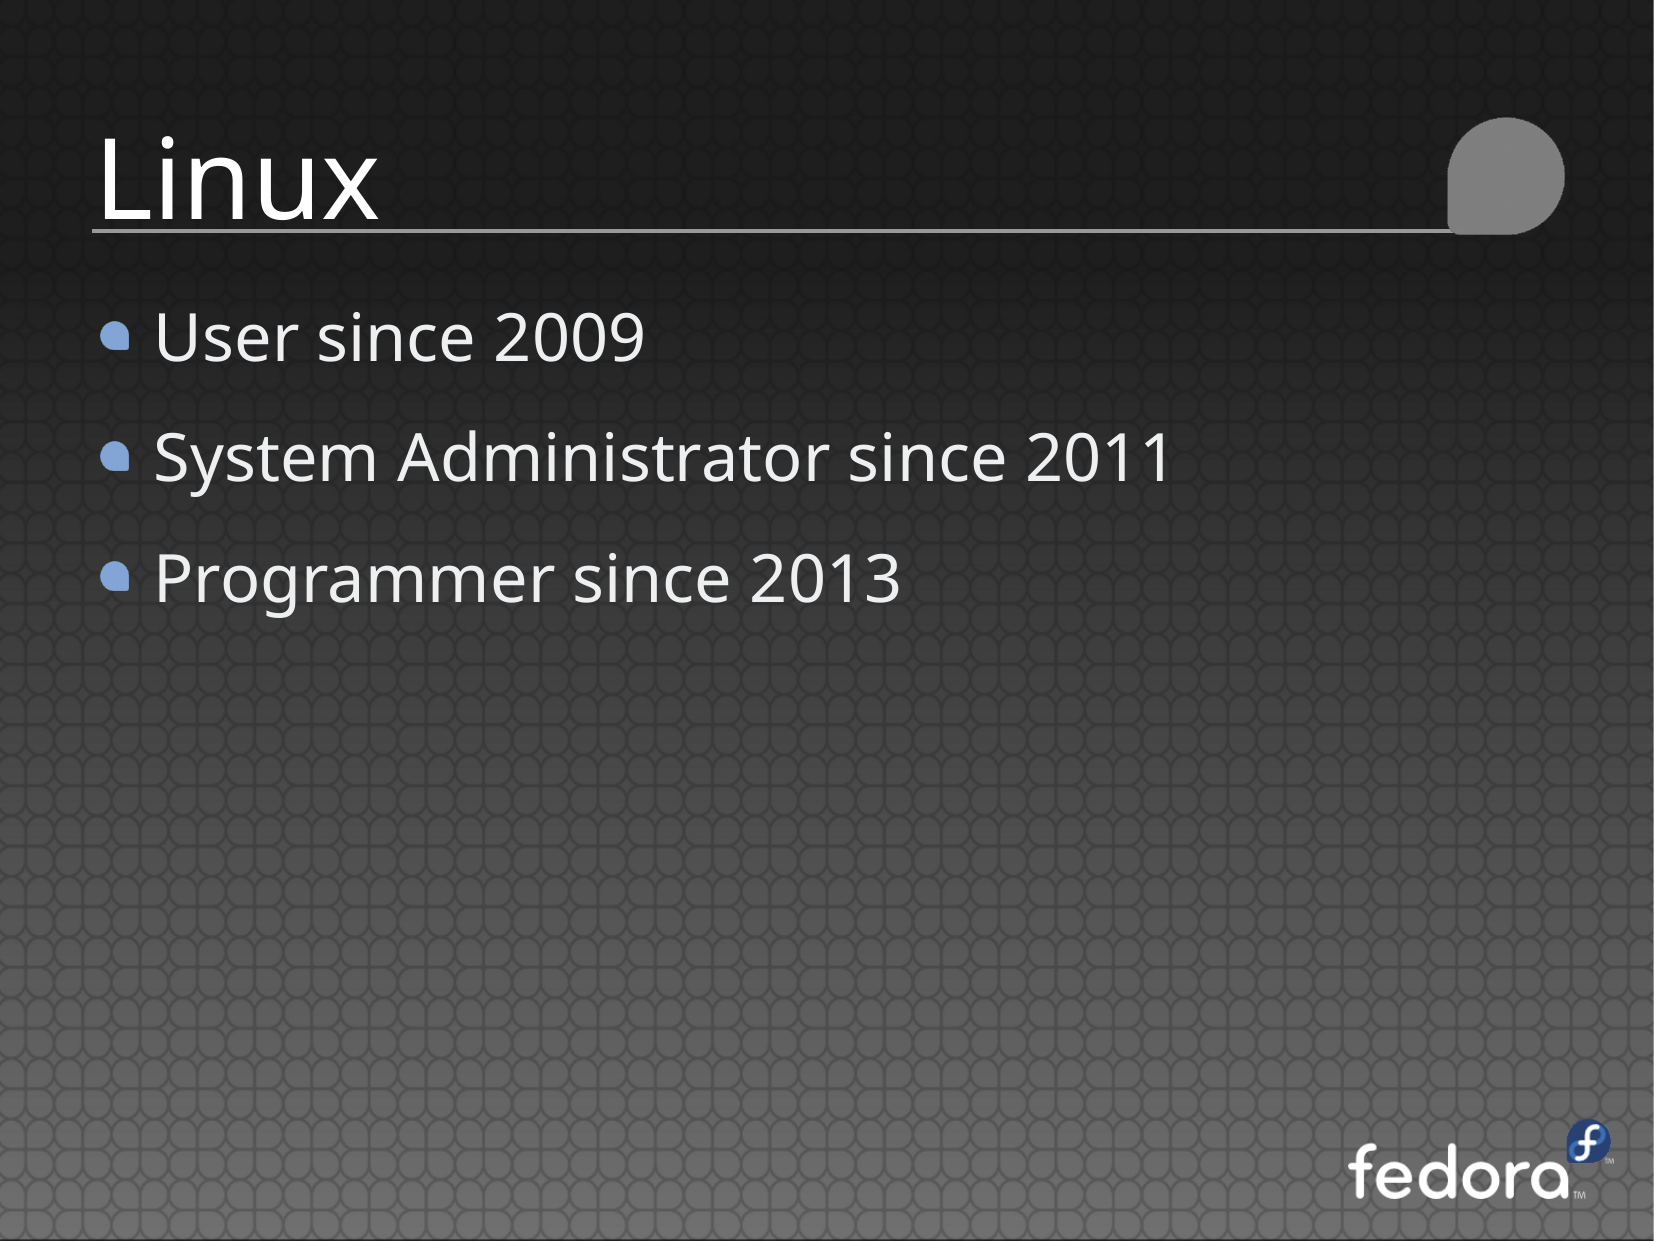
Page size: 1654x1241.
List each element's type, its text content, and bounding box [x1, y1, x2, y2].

title Linux [94, 100, 1426, 251]
picture [0, 0, 1654, 1241]
list User since 2009 System Administrator since 2011 Programmer since 2013 [82, 290, 1571, 1094]
